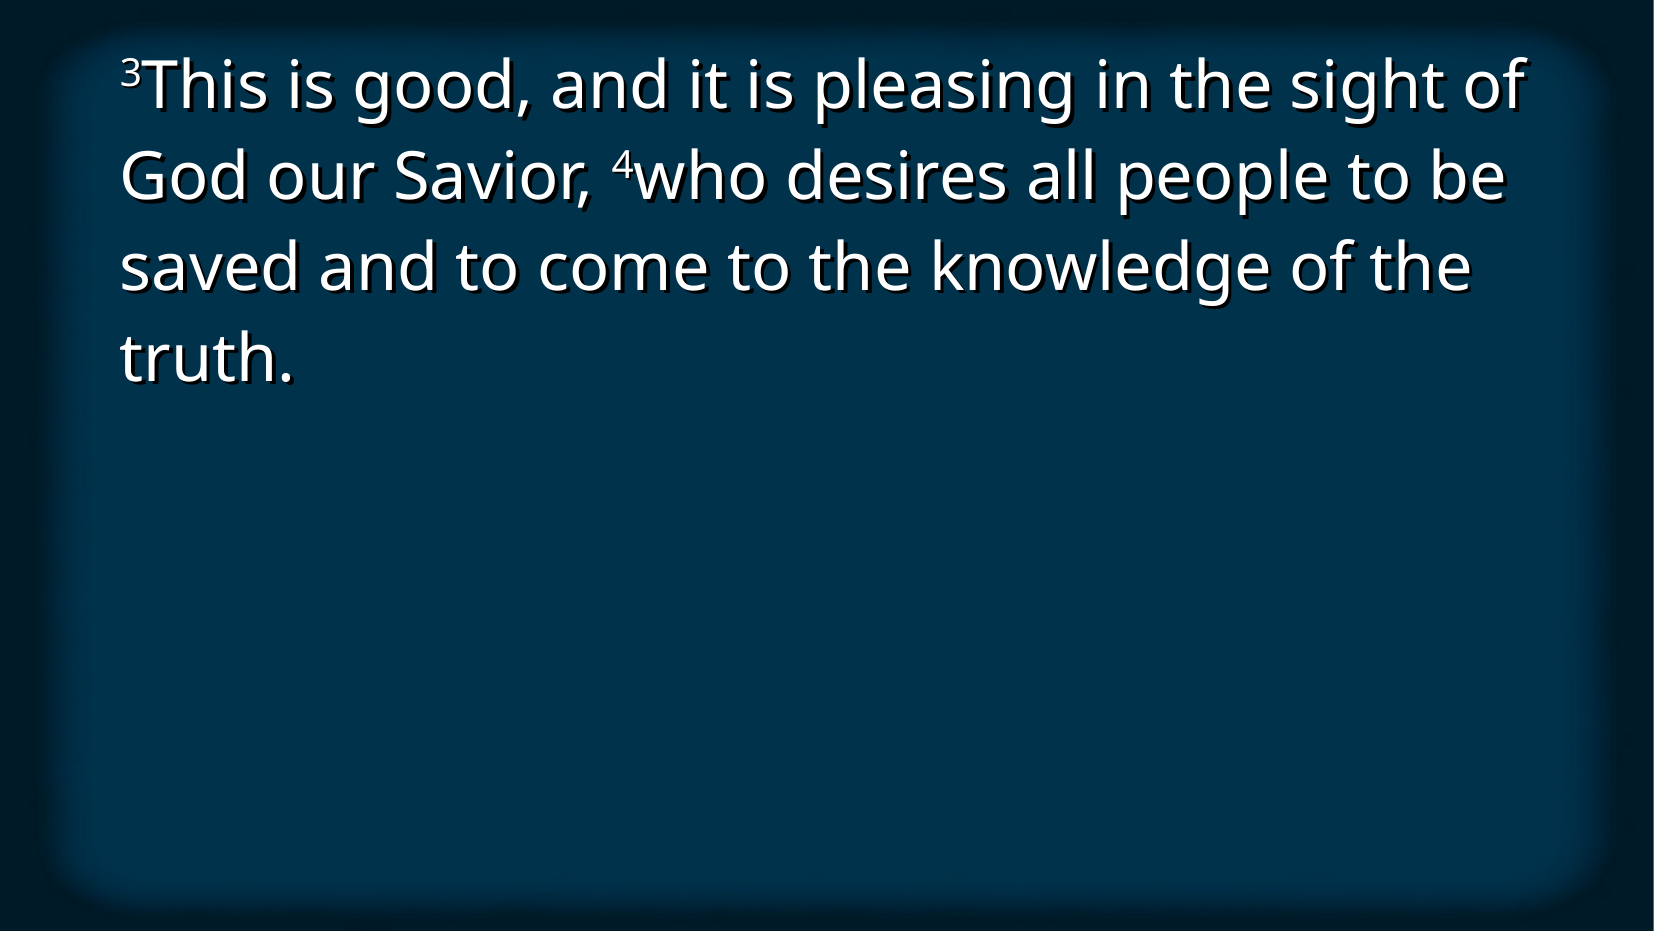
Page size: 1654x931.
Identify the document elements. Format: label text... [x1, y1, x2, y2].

picture [0, 0, 1654, 931]
text_box 3This is good, and it is pleasing in the sight of God our Savior, 4who desires all people to be saved and to come to the knowledge of the truth. [105, 30, 1546, 400]
